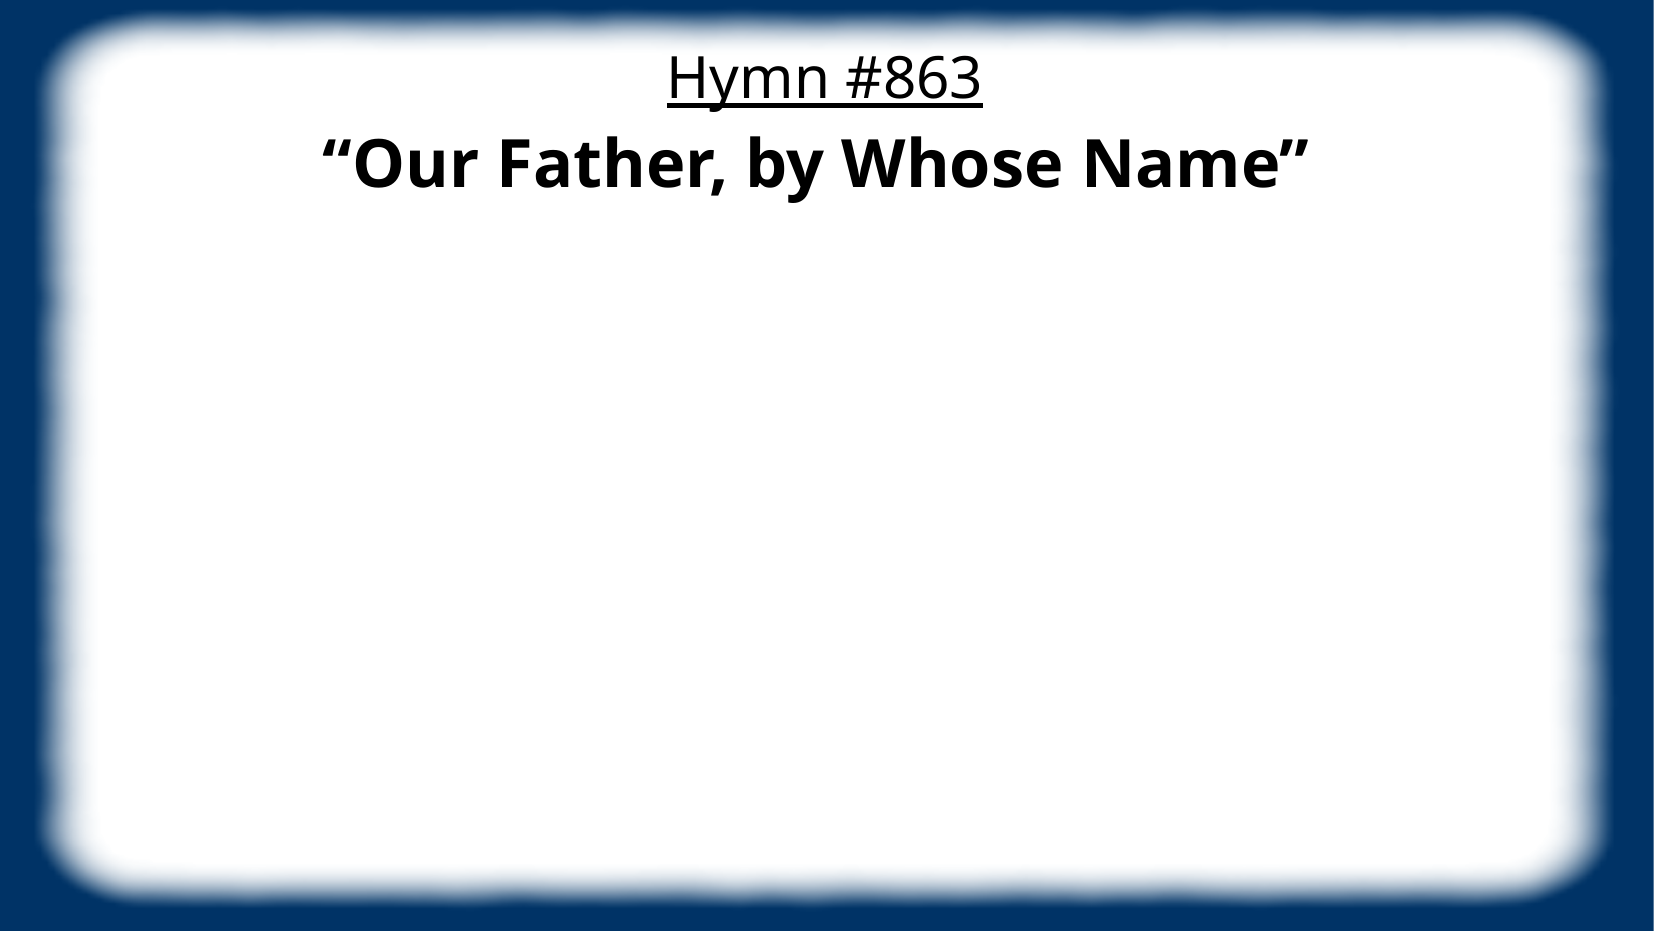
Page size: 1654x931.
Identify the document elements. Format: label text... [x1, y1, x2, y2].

picture [0, 0, 1654, 931]
text_box Hymn #863 “Our Father, by Whose Name” [75, 29, 1576, 211]
